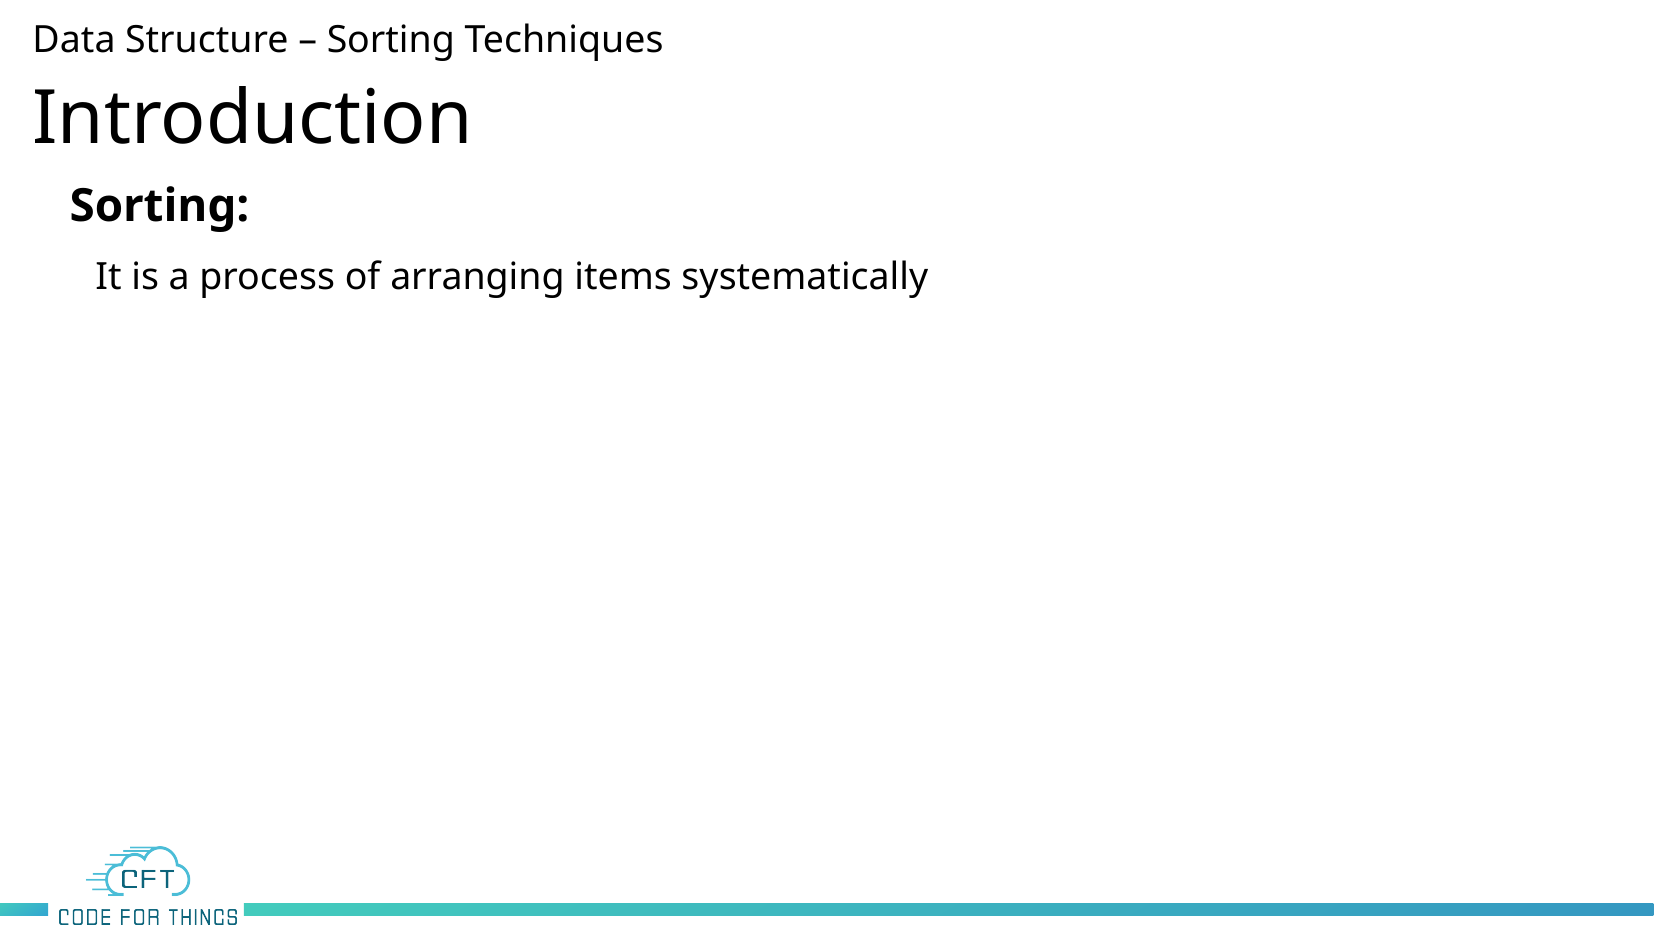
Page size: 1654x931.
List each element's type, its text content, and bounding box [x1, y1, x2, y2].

picture [59, 846, 237, 925]
text_box Sorting: [35, 134, 414, 237]
text_box It is a process of arranging items systematically [70, 242, 1430, 337]
title Data Structure – Sorting Techniques Introduction [32, 12, 1184, 166]
